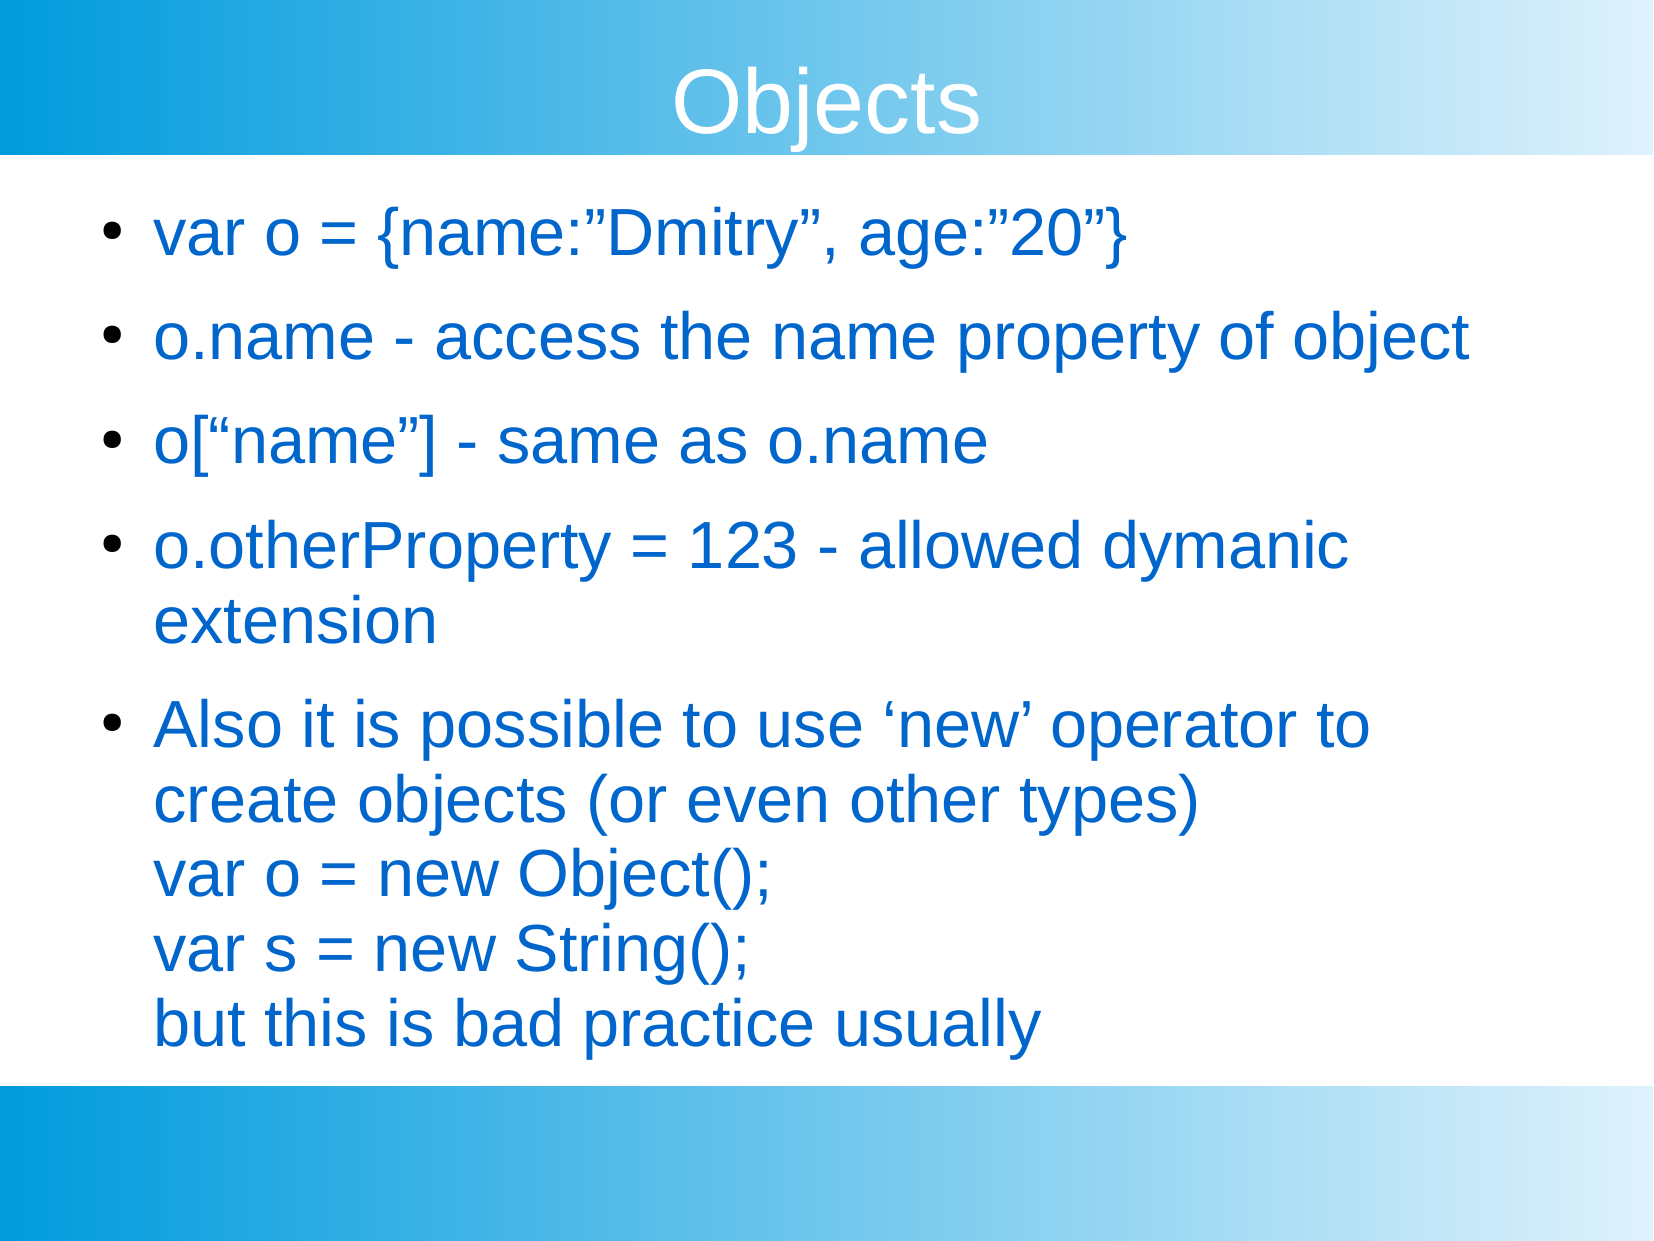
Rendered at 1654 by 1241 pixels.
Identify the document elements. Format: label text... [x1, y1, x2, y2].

list var o = {name:”Dmitry”, age:”20”} o.name - access the name property of object o[“name”] - same as o.name o.otherProperty = 123 - allowed dymanic extension Also it is possible to use ‘new’ operator to create objects (or even other types) var o = new Object(); var s = new String(); but this is bad practice usually [82, 195, 1571, 1010]
title Objects [82, 49, 1571, 155]
